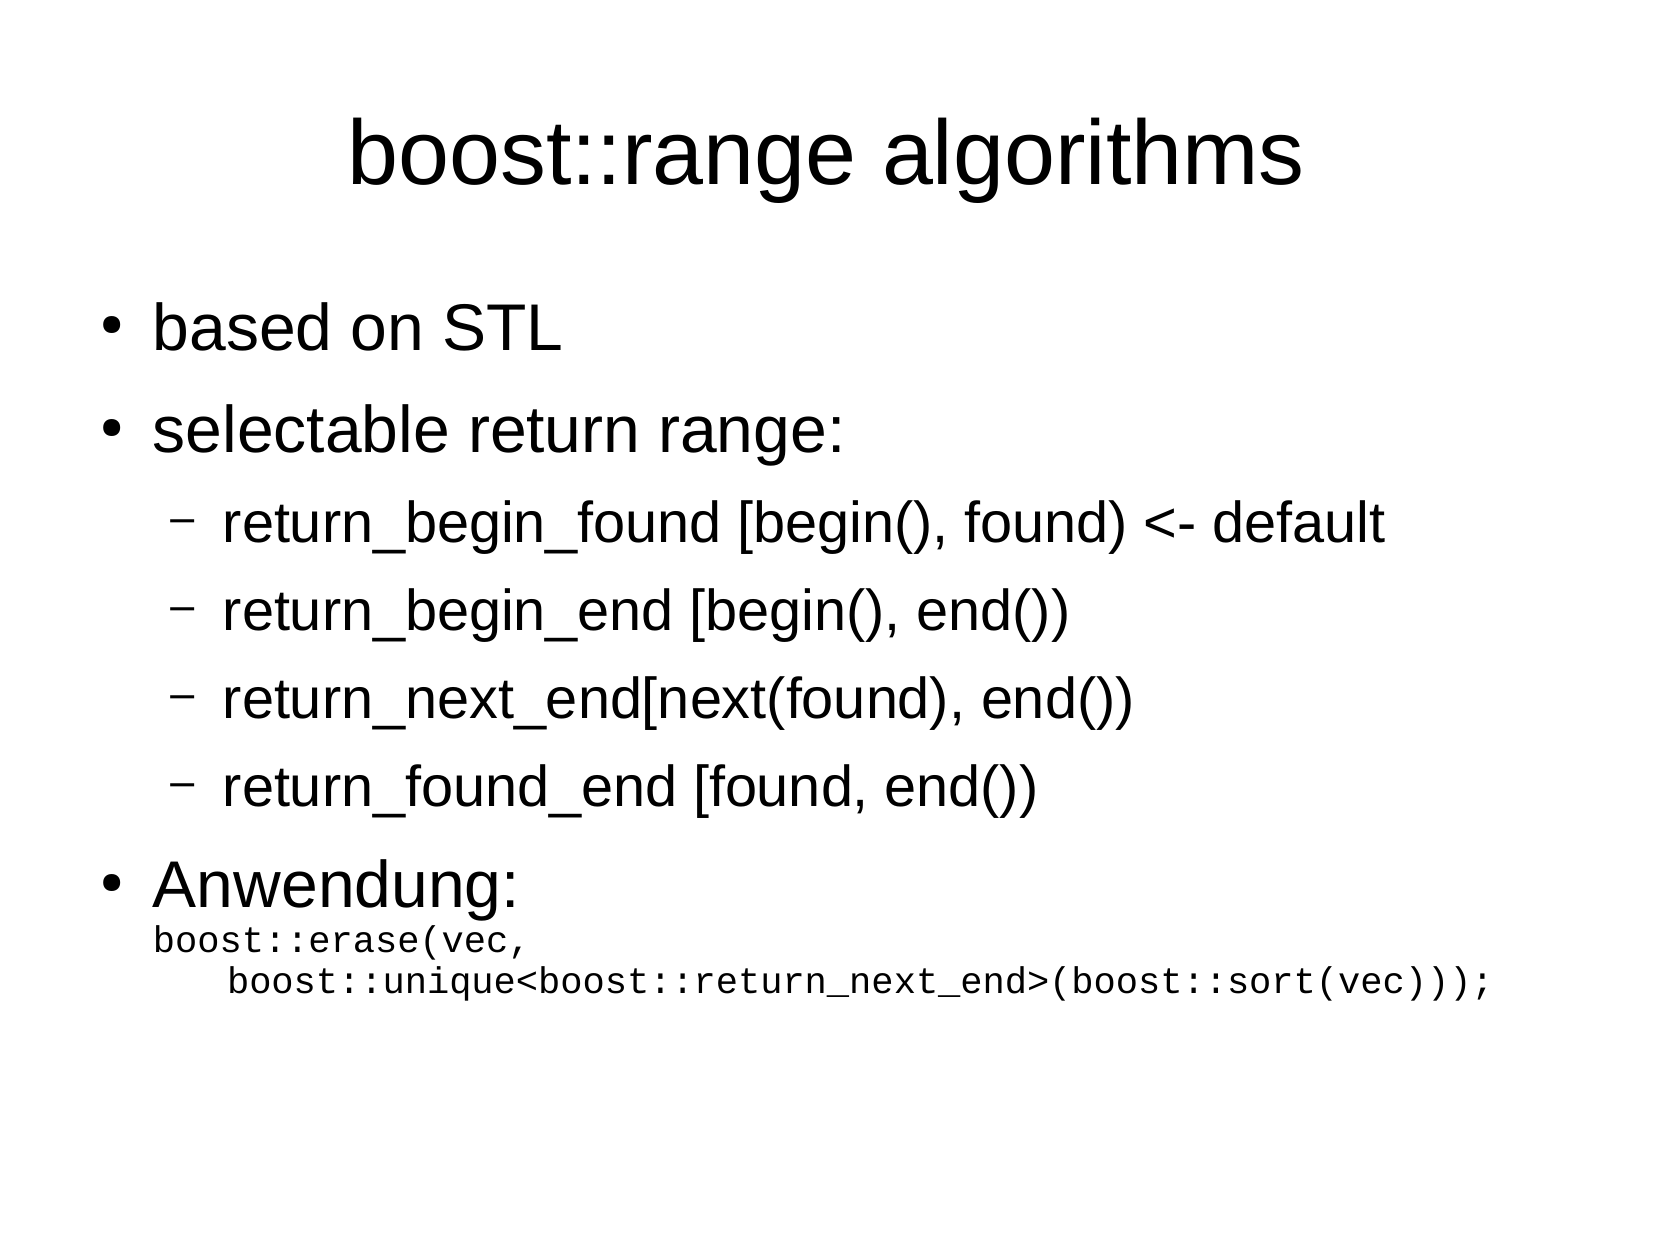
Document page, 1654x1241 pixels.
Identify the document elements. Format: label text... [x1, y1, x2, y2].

title boost::range algorithms [82, 49, 1571, 257]
list based on STL selectable return range: return_begin_found [begin(), found) <- default return_begin_end [begin(), end()) return_next_end[next(found), end()) return_found_end [found, end()) Anwendung: boost::erase(vec, boost::unique<boost::return_next_end>(boost::sort(vec))); [82, 290, 1571, 1010]
